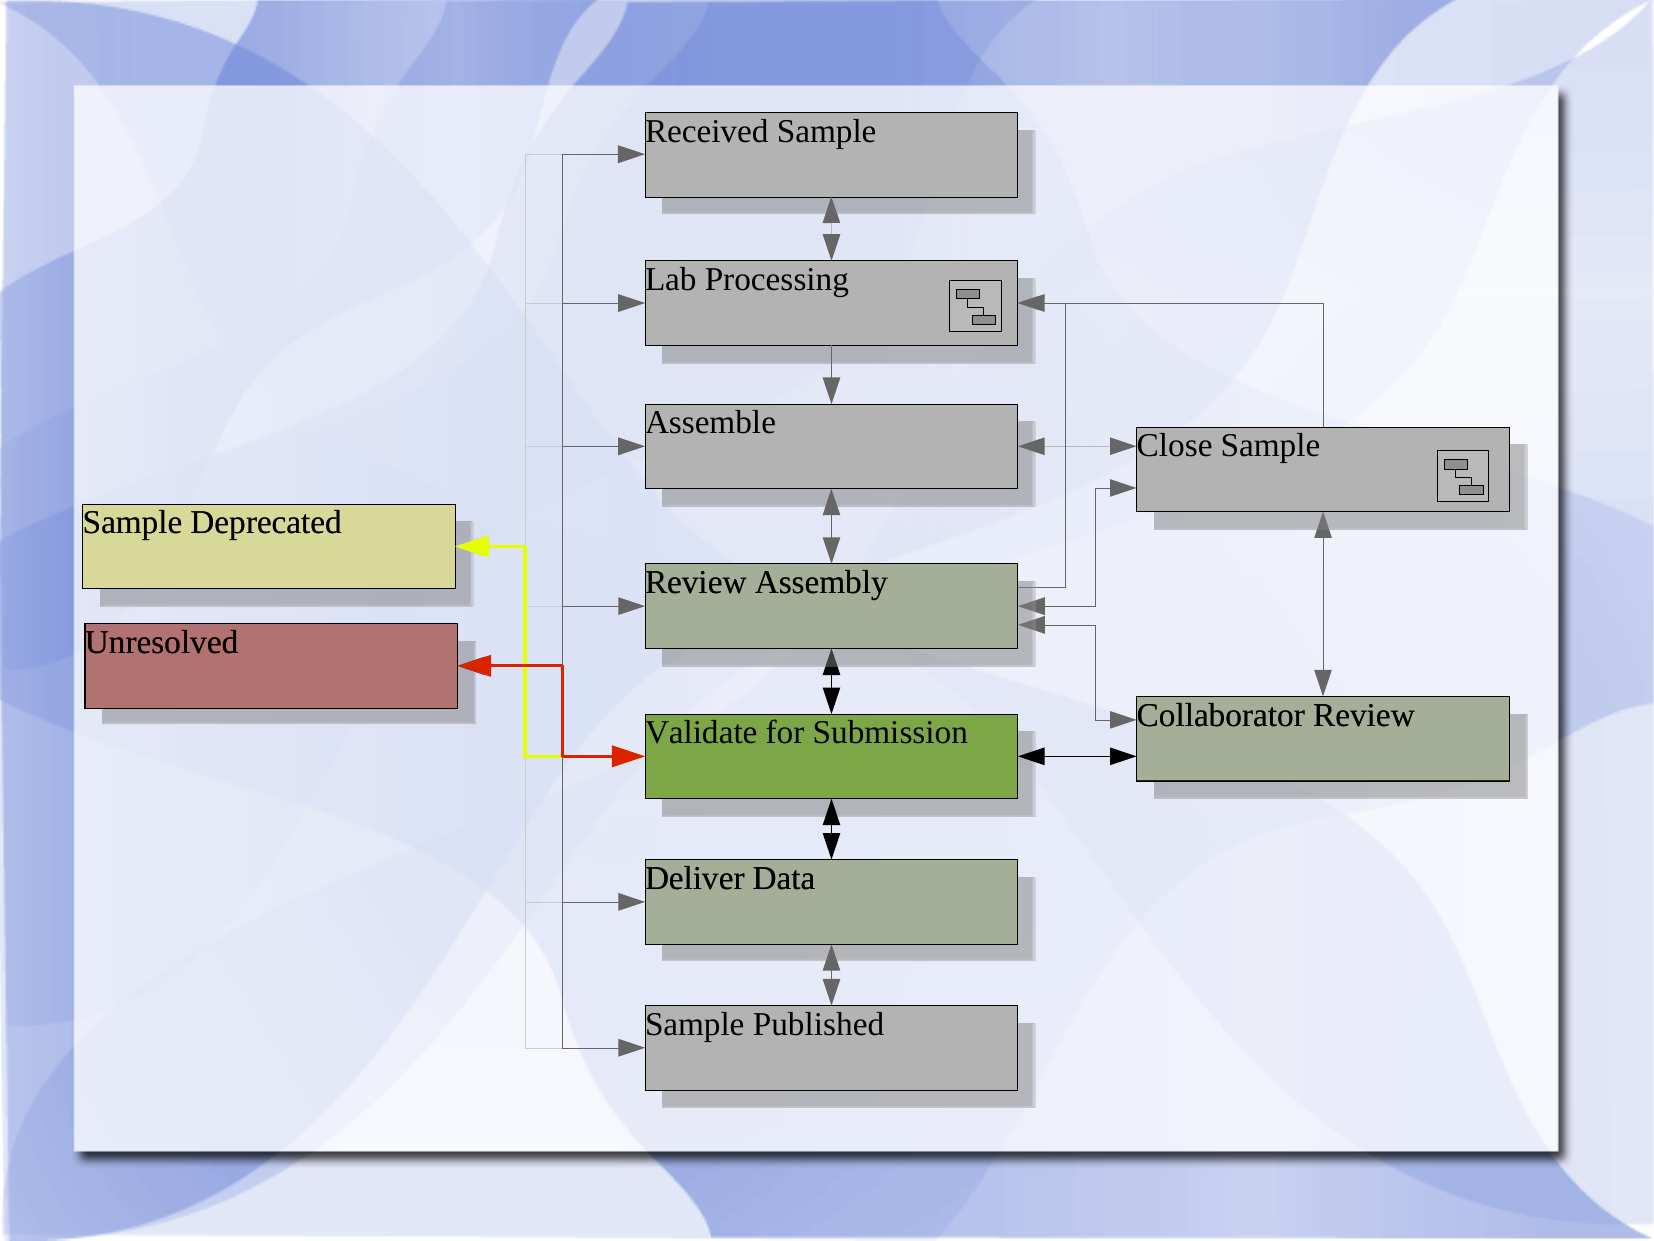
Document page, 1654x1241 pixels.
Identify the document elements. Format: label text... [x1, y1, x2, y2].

text_box Sample Deprecated [82, 504, 456, 589]
text_box Sample Published [645, 1005, 1018, 1091]
title [552, 668, 560, 758]
picture [0, 0, 1654, 1241]
text_box Received Sample [645, 112, 1018, 198]
text_box Deliver Data [645, 859, 1018, 945]
text_box [1437, 450, 1489, 502]
text_box Review Assembly [645, 563, 1018, 649]
text_box Lab Processing [645, 260, 1018, 346]
text_box Close Sample [1136, 427, 1510, 512]
text_box Collaborator Review [1136, 696, 1510, 782]
text_box Assemble [645, 404, 1018, 489]
text_box Validate for Submission [645, 714, 1018, 799]
text_box [949, 280, 1002, 332]
text_box Unresolved [85, 623, 458, 709]
